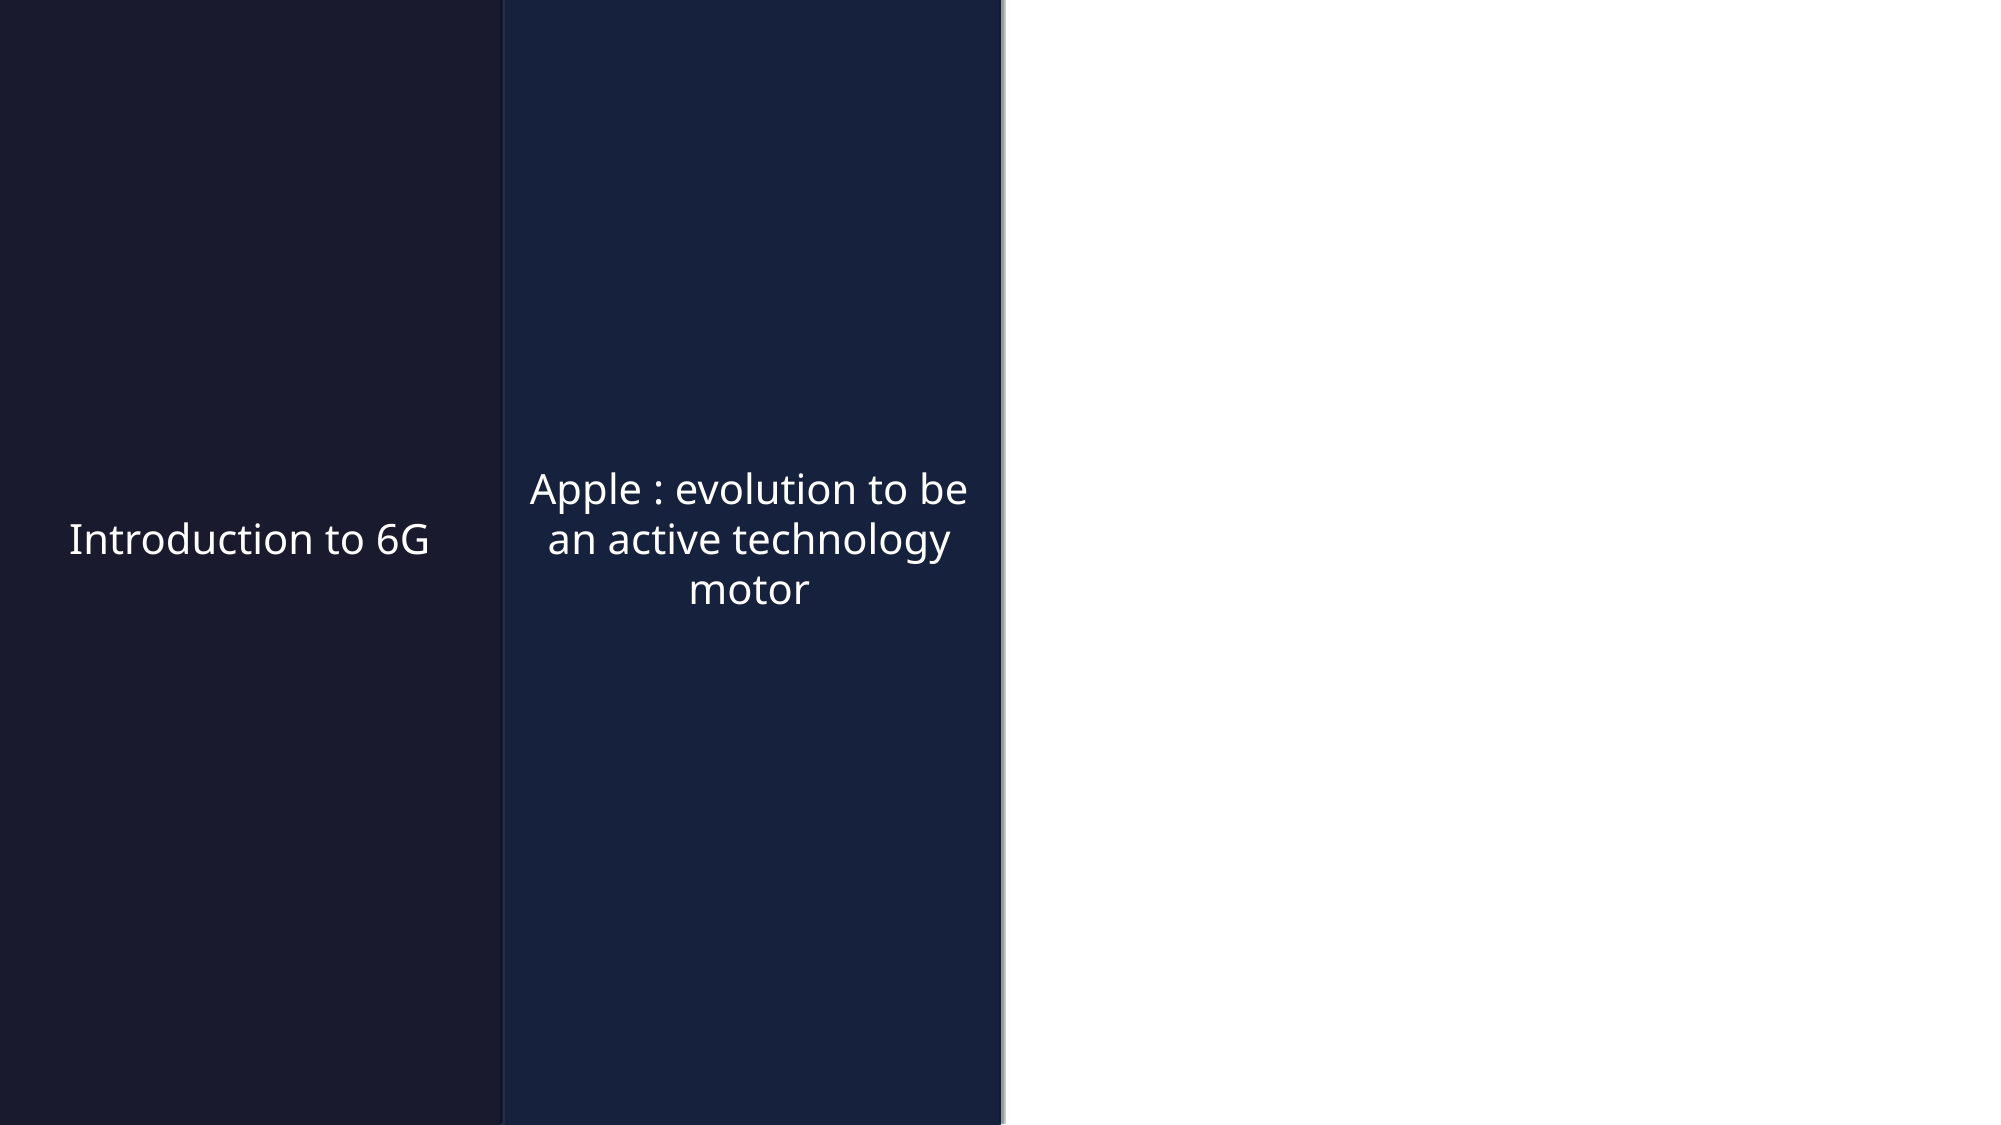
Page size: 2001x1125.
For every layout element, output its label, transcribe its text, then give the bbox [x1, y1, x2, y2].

text_box Introduction to 6G [0, 0, 500, 1125]
text_box Apple : evolution to be an active technology motor [500, 0, 999, 1125]
